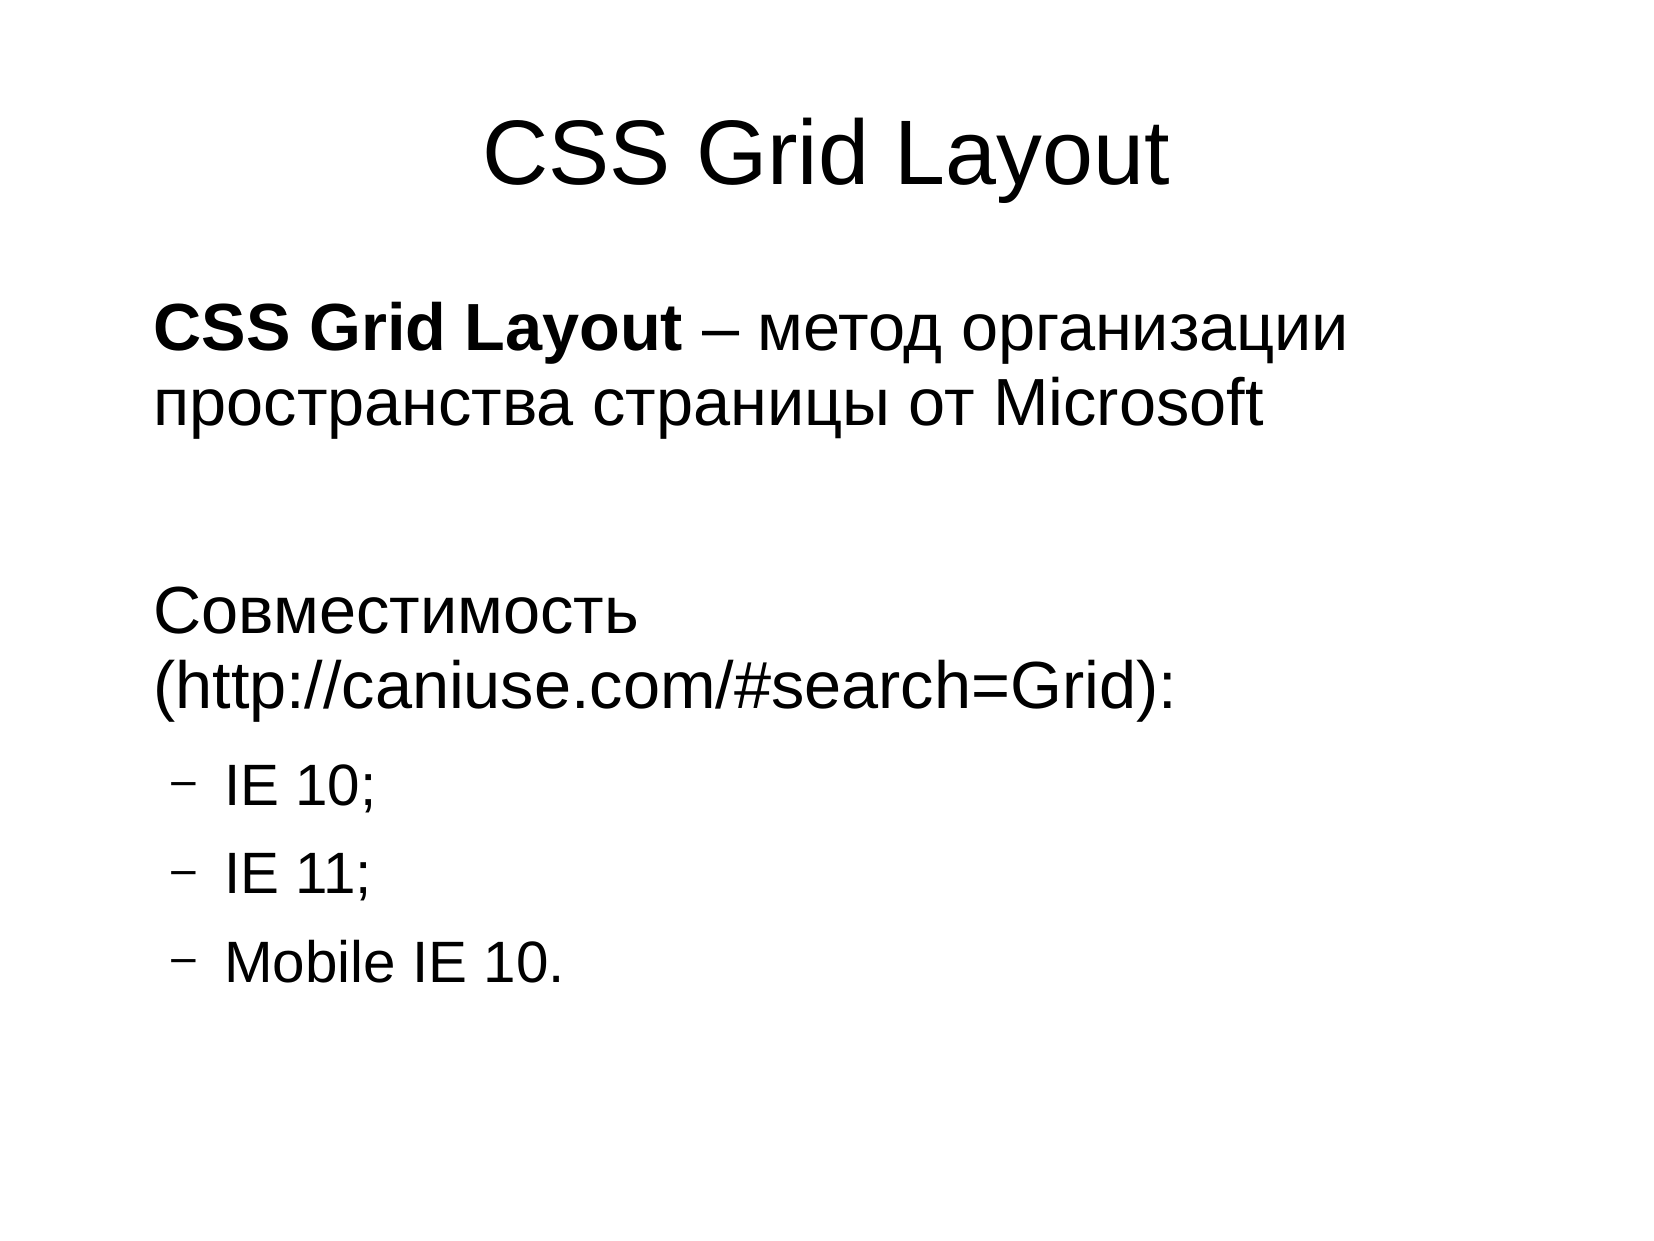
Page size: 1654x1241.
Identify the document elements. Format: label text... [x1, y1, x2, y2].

title CSS Grid Layout [82, 49, 1571, 257]
list CSS Grid Layout – метод организации пространства страницы от Microsoft Совместимость (http://caniuse.com/#search=Grid): IE 10; IE 11; Mobile IE 10. [82, 290, 1571, 1010]
